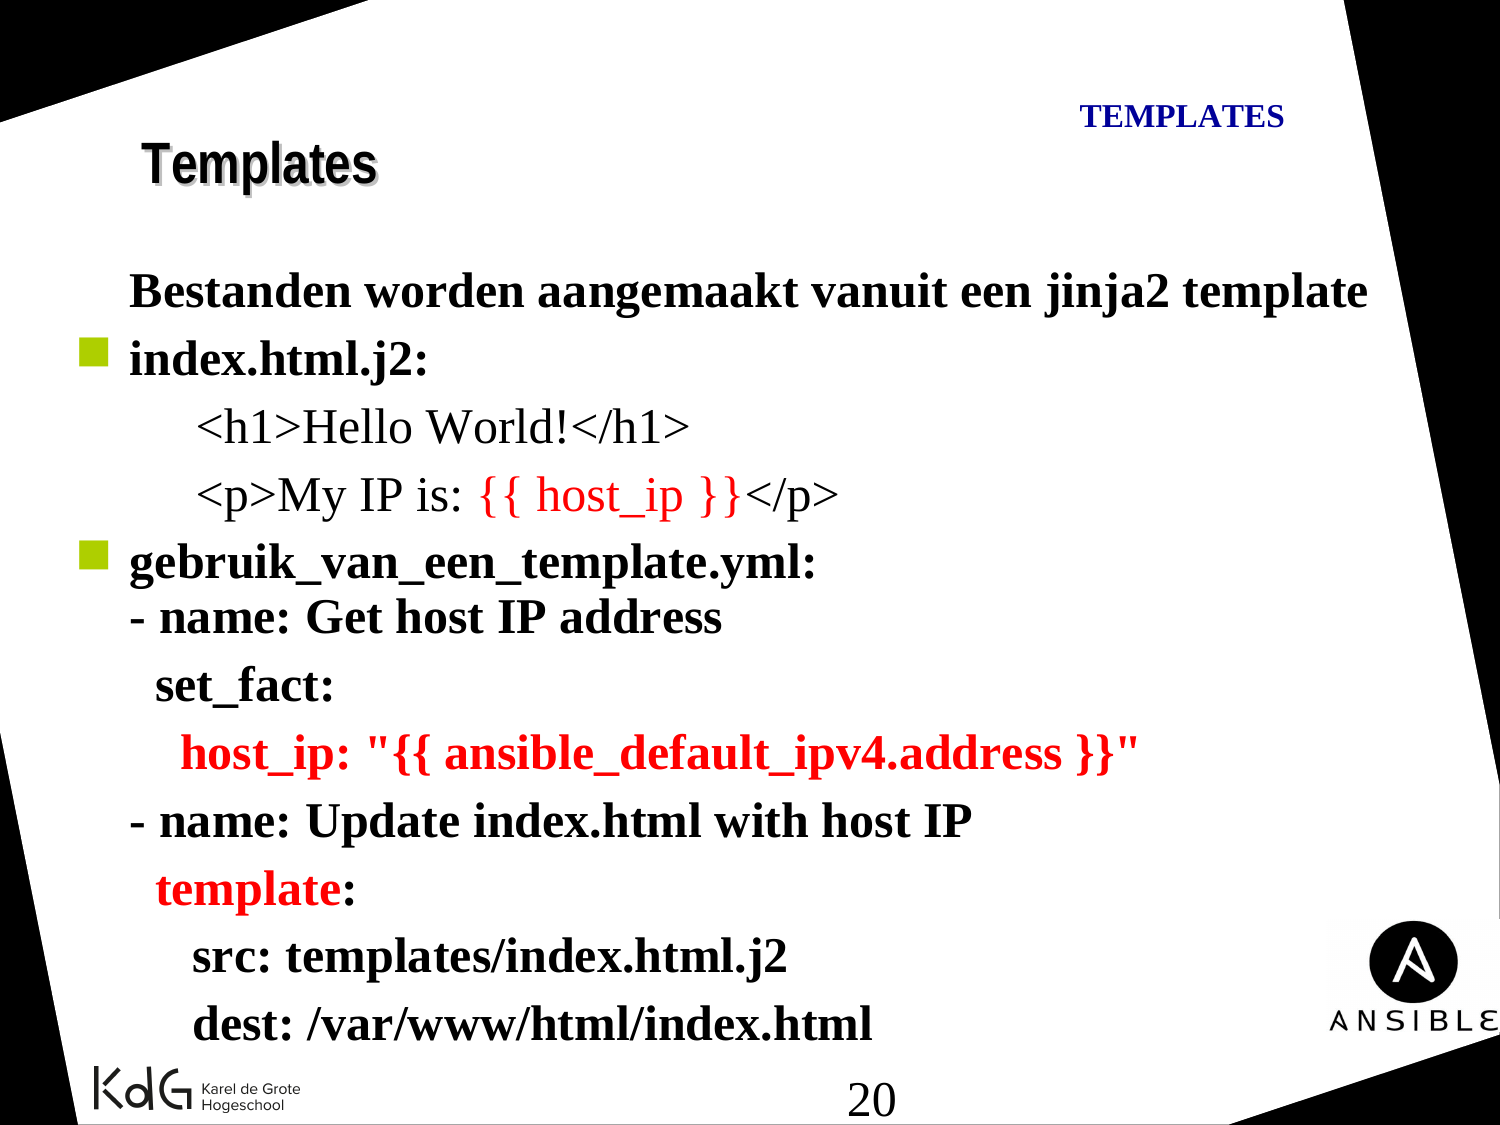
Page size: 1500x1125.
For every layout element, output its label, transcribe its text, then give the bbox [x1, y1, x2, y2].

title Templates [141, 72, 1447, 253]
text_box TEMPLATES [778, 89, 1358, 144]
picture [1425, 919, 1500, 1032]
picture [94, 1066, 300, 1113]
list Bestanden worden aangemaakt vanuit een jinja2 template index.html.j2: <h1>Hello World!</h1> <p>My IP is: {{ host_ip }}</p> gebruik_van_een_template.yml: - name: Get host IP address set_fact: host_ip: "{{ ansible_default_ipv4.address }}" - name: Update index.html with host IP template: src: templates/index.html.j2 dest: /var/www/html/index.html [75, 263, 1425, 1052]
